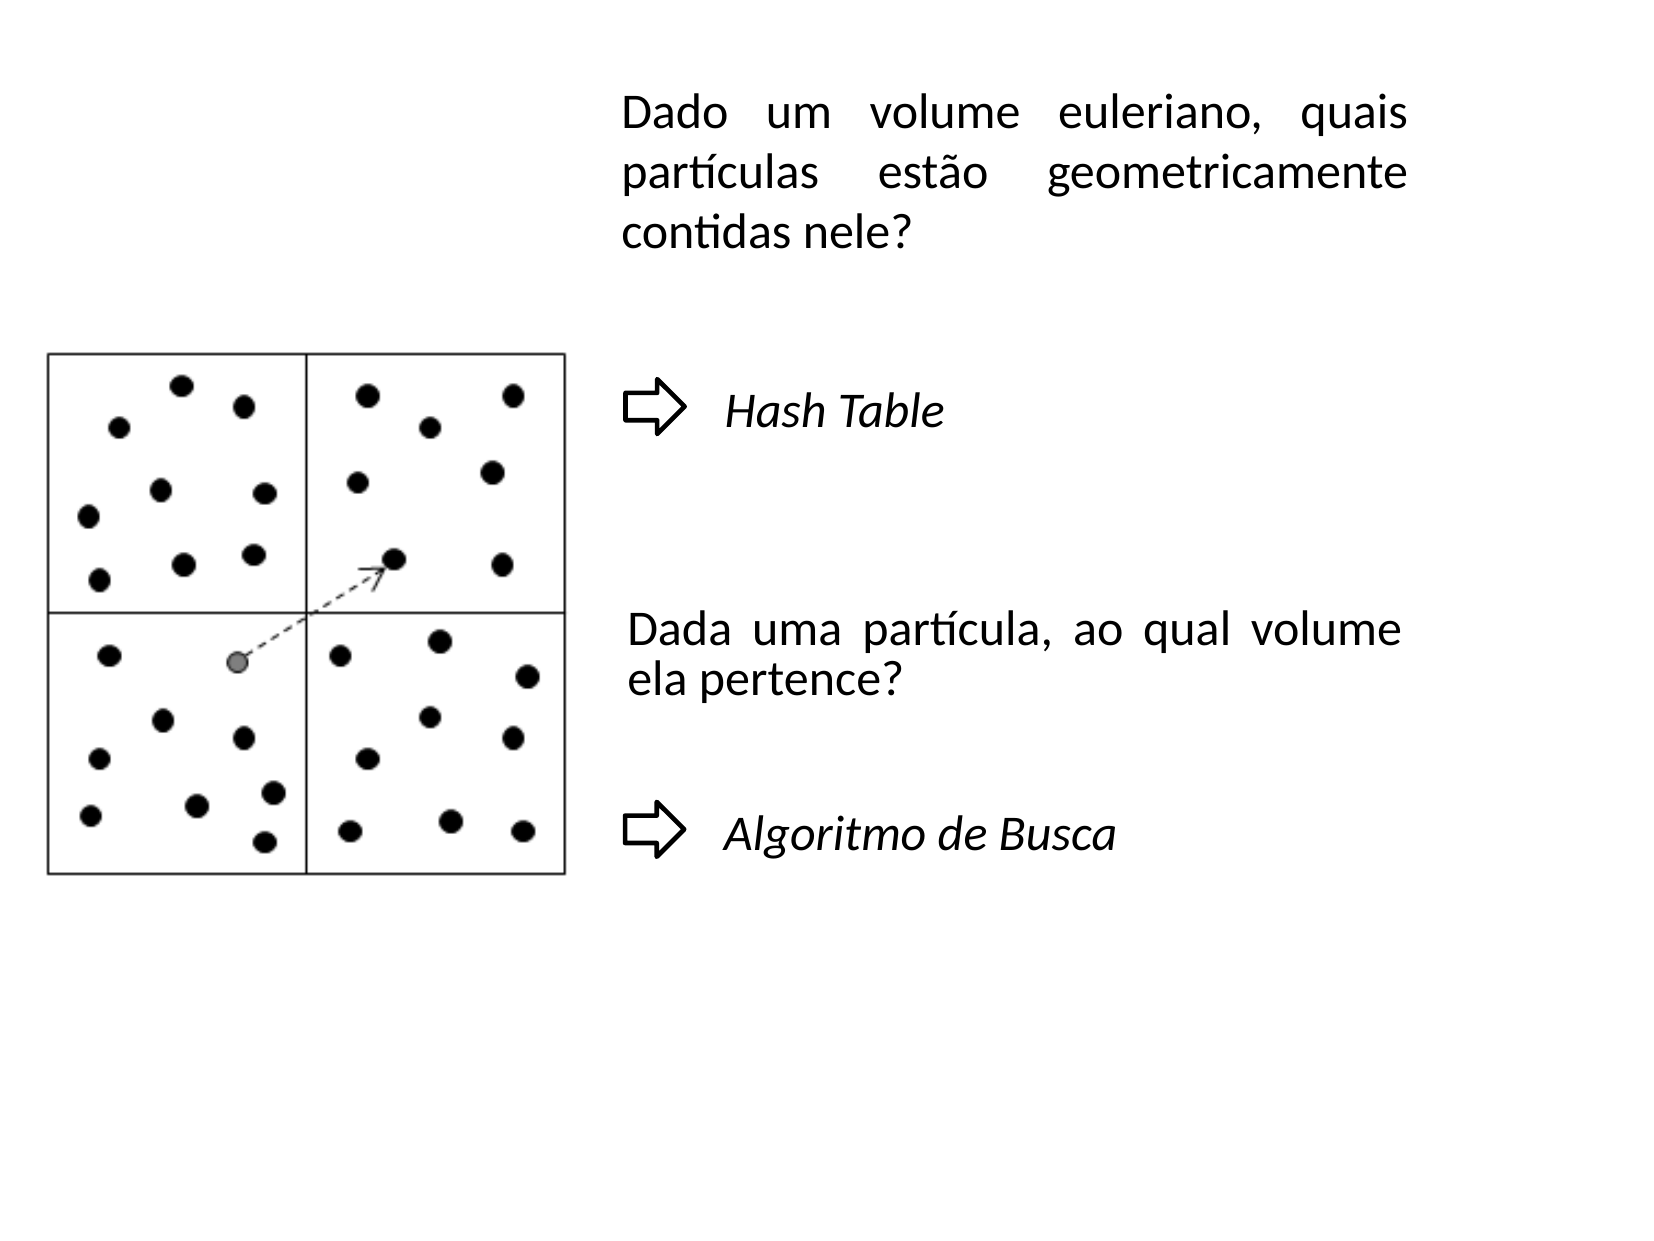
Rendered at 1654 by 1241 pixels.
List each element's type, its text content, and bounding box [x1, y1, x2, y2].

picture [41, 347, 573, 880]
text_box Algoritmo de Busca [709, 793, 1138, 869]
text_box Hash Table [709, 370, 1004, 446]
text_box Dada uma partícula, ao qual volume ela pertence? [612, 601, 1418, 733]
text_box Dado um volume euleriano, quais partículas estão geometricamente contidas nele? [606, 70, 1424, 266]
